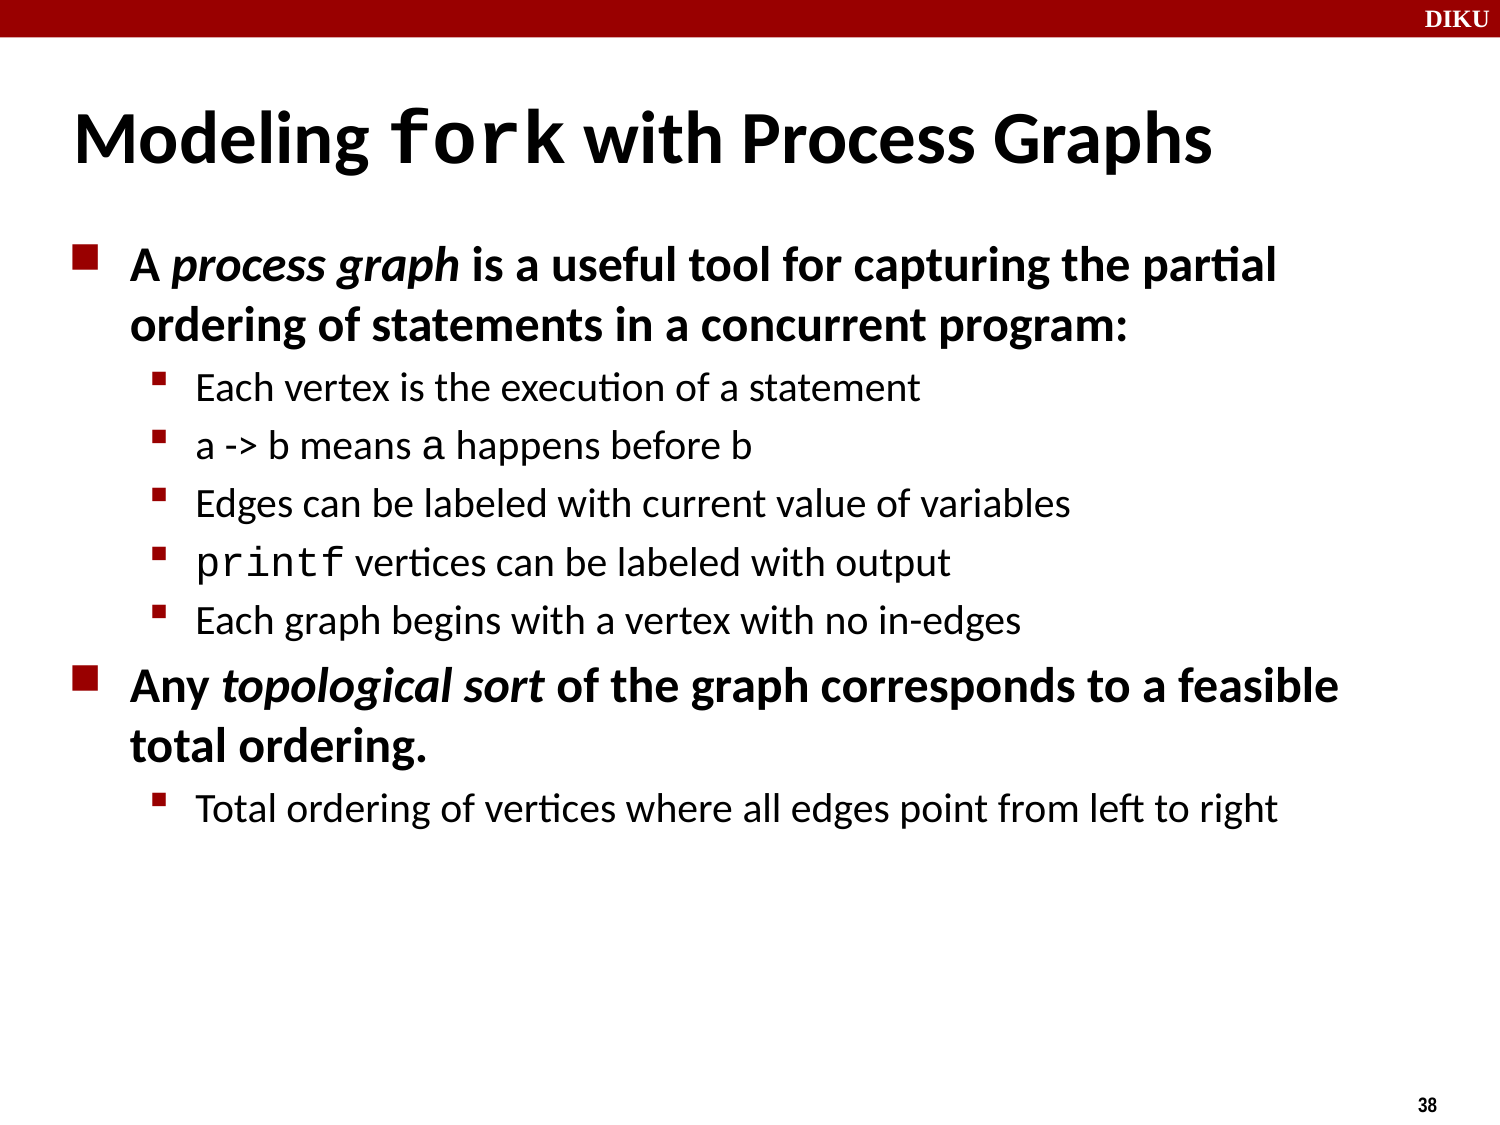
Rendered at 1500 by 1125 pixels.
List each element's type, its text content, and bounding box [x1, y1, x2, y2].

title Modeling fork with Process Graphs [58, 71, 1304, 197]
list A process graph is a useful tool for capturing the partial ordering of statements in a concurrent program: Each vertex is the execution of a statement a -> b means a happens before b Edges can be labeled with current value of variables printf vertices can be labeled with output Each graph begins with a vertex with no in-edges Any topological sort of the graph corresponds to a feasible total ordering. Total ordering of vertices where all edges point from left to right [58, 223, 1463, 988]
